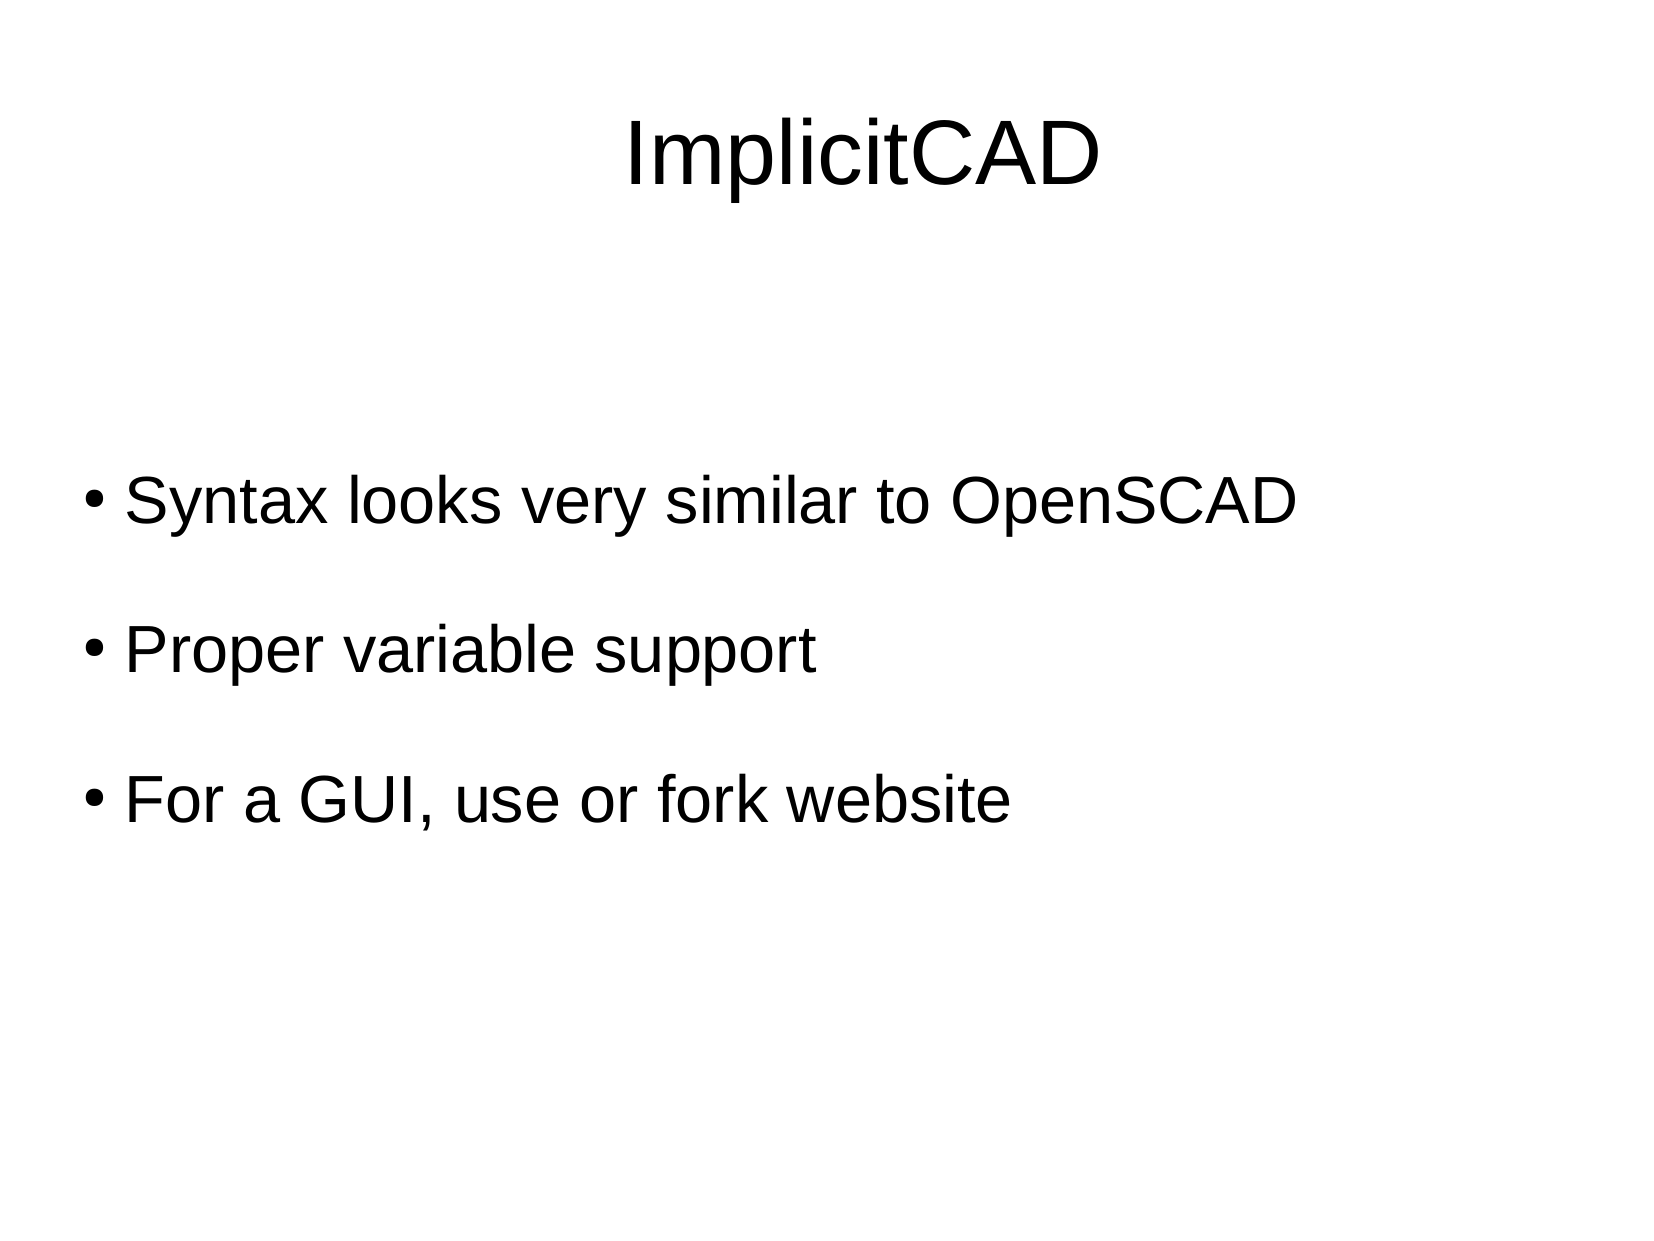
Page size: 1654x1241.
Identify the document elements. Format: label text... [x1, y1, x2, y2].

title ImplicitCAD [82, 49, 1571, 257]
subtitle Syntax looks very similar to OpenSCAD Proper variable support For a GUI, use or fork website [82, 290, 1571, 1241]
